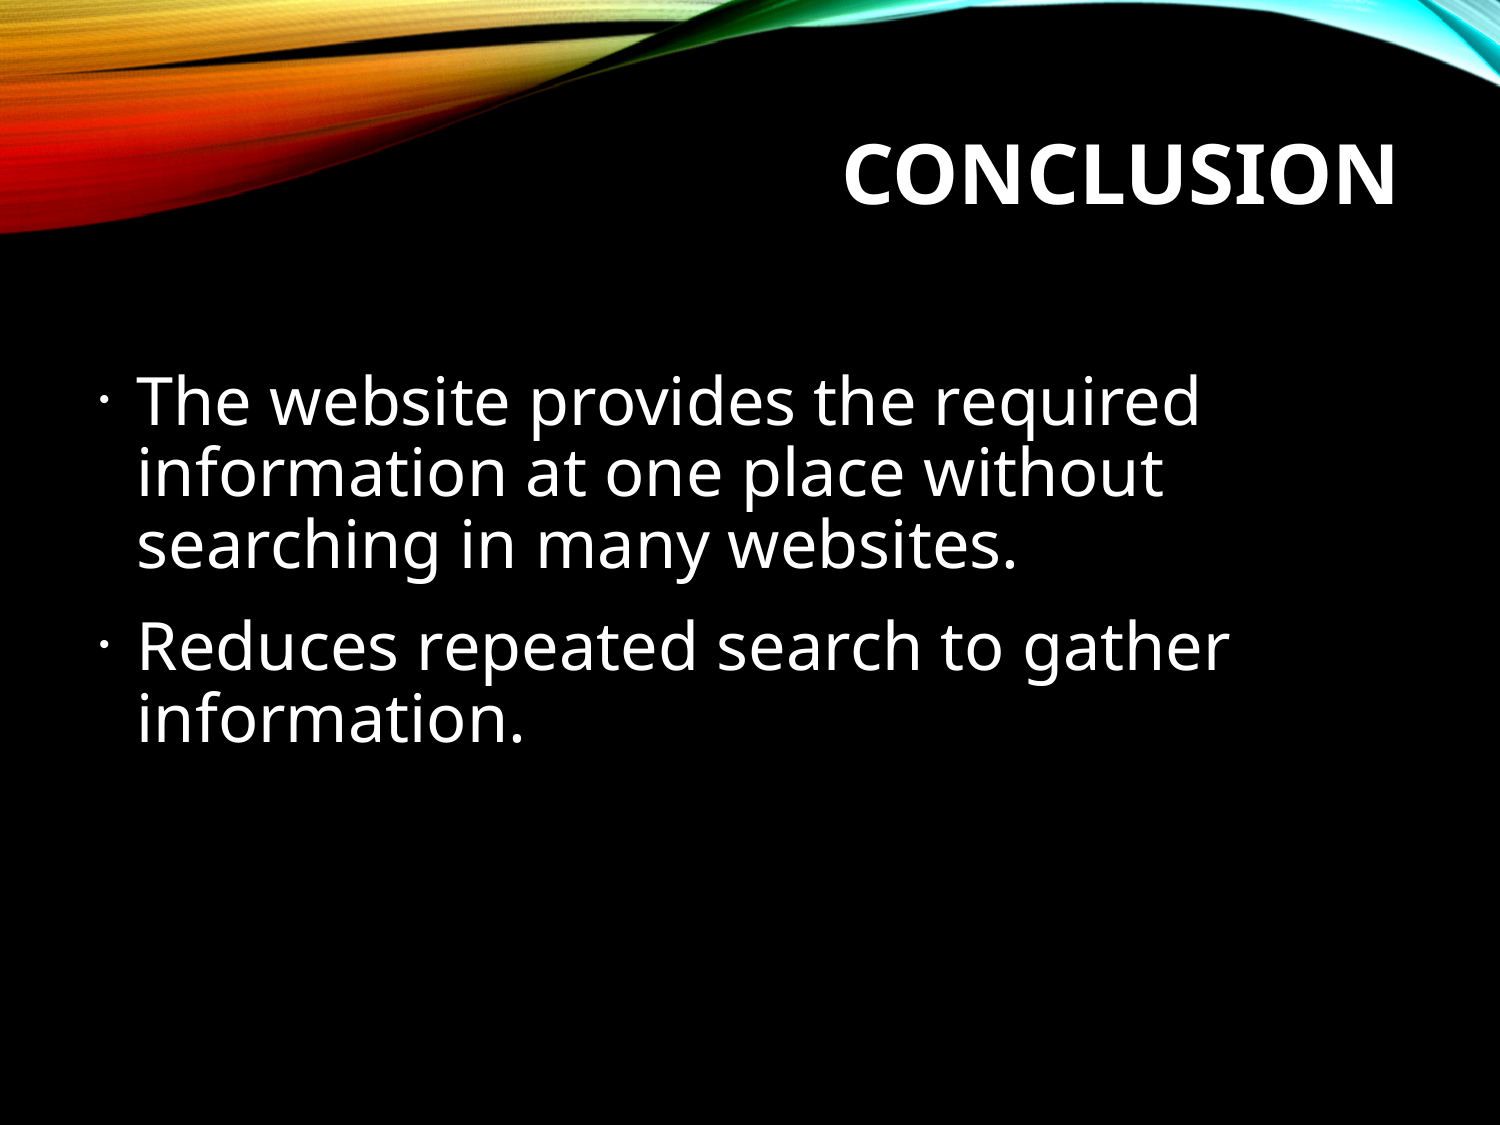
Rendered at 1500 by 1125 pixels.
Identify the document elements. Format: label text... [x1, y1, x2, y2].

picture [0, 0, 1500, 237]
list The website provides the required information at one place without searching in many websites. Reduces repeated search to gather information. [84, 360, 1416, 1021]
title CONCLUSION [356, 125, 1416, 338]
